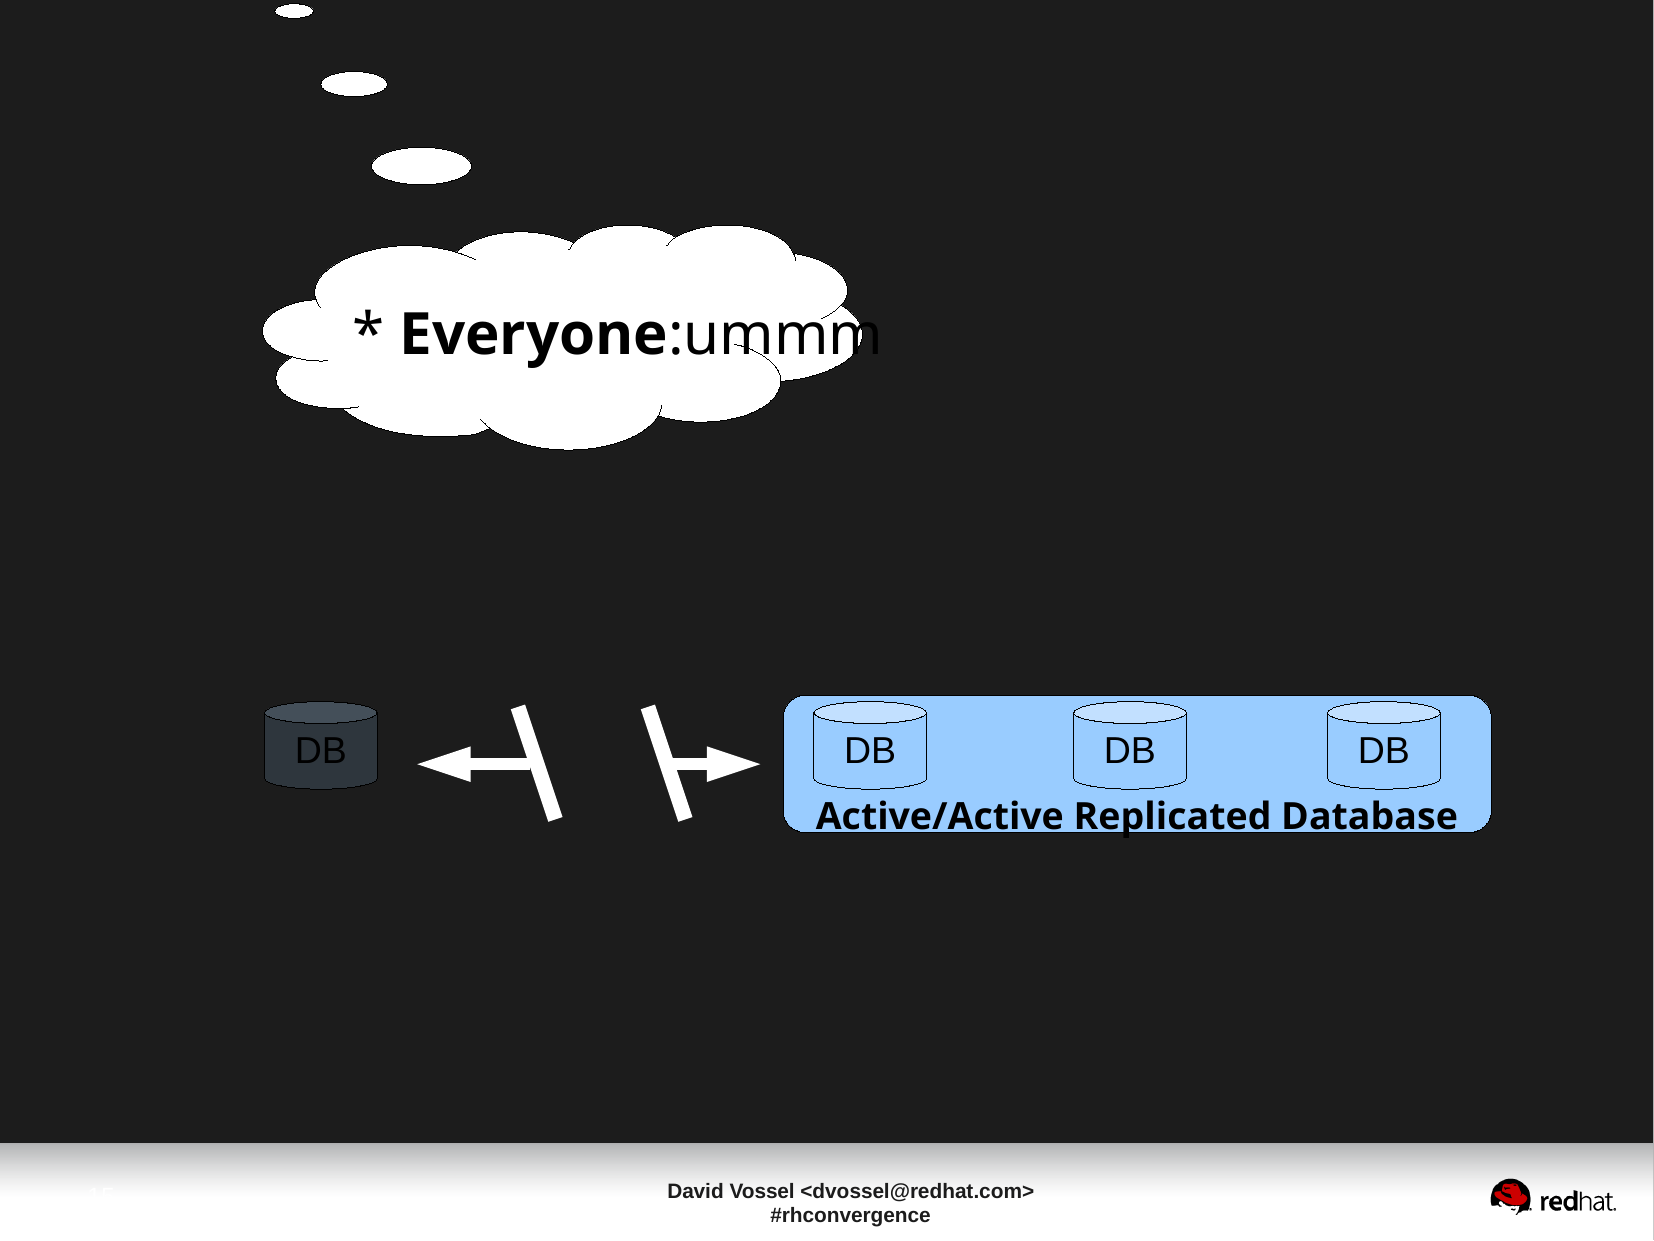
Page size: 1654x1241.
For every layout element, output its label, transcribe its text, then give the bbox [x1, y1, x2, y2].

text_box Active/Active Replicated Database [783, 695, 1492, 833]
text_box DB [813, 713, 927, 790]
text_box DB [1073, 714, 1187, 790]
text_box [262, 225, 847, 451]
picture [0, 1143, 1654, 1241]
text_box [320, 71, 388, 97]
text_box PCS [264, 701, 378, 724]
text_box DB [1327, 714, 1441, 790]
text_box Node 1 [1073, 701, 1187, 724]
text_box HA Services [813, 701, 927, 724]
text_box [274, 3, 314, 19]
text_box [371, 147, 472, 185]
text_box Node 2 [1327, 701, 1441, 724]
text_box * Everyone:ummm [337, 284, 976, 376]
text_box DB [264, 713, 378, 790]
